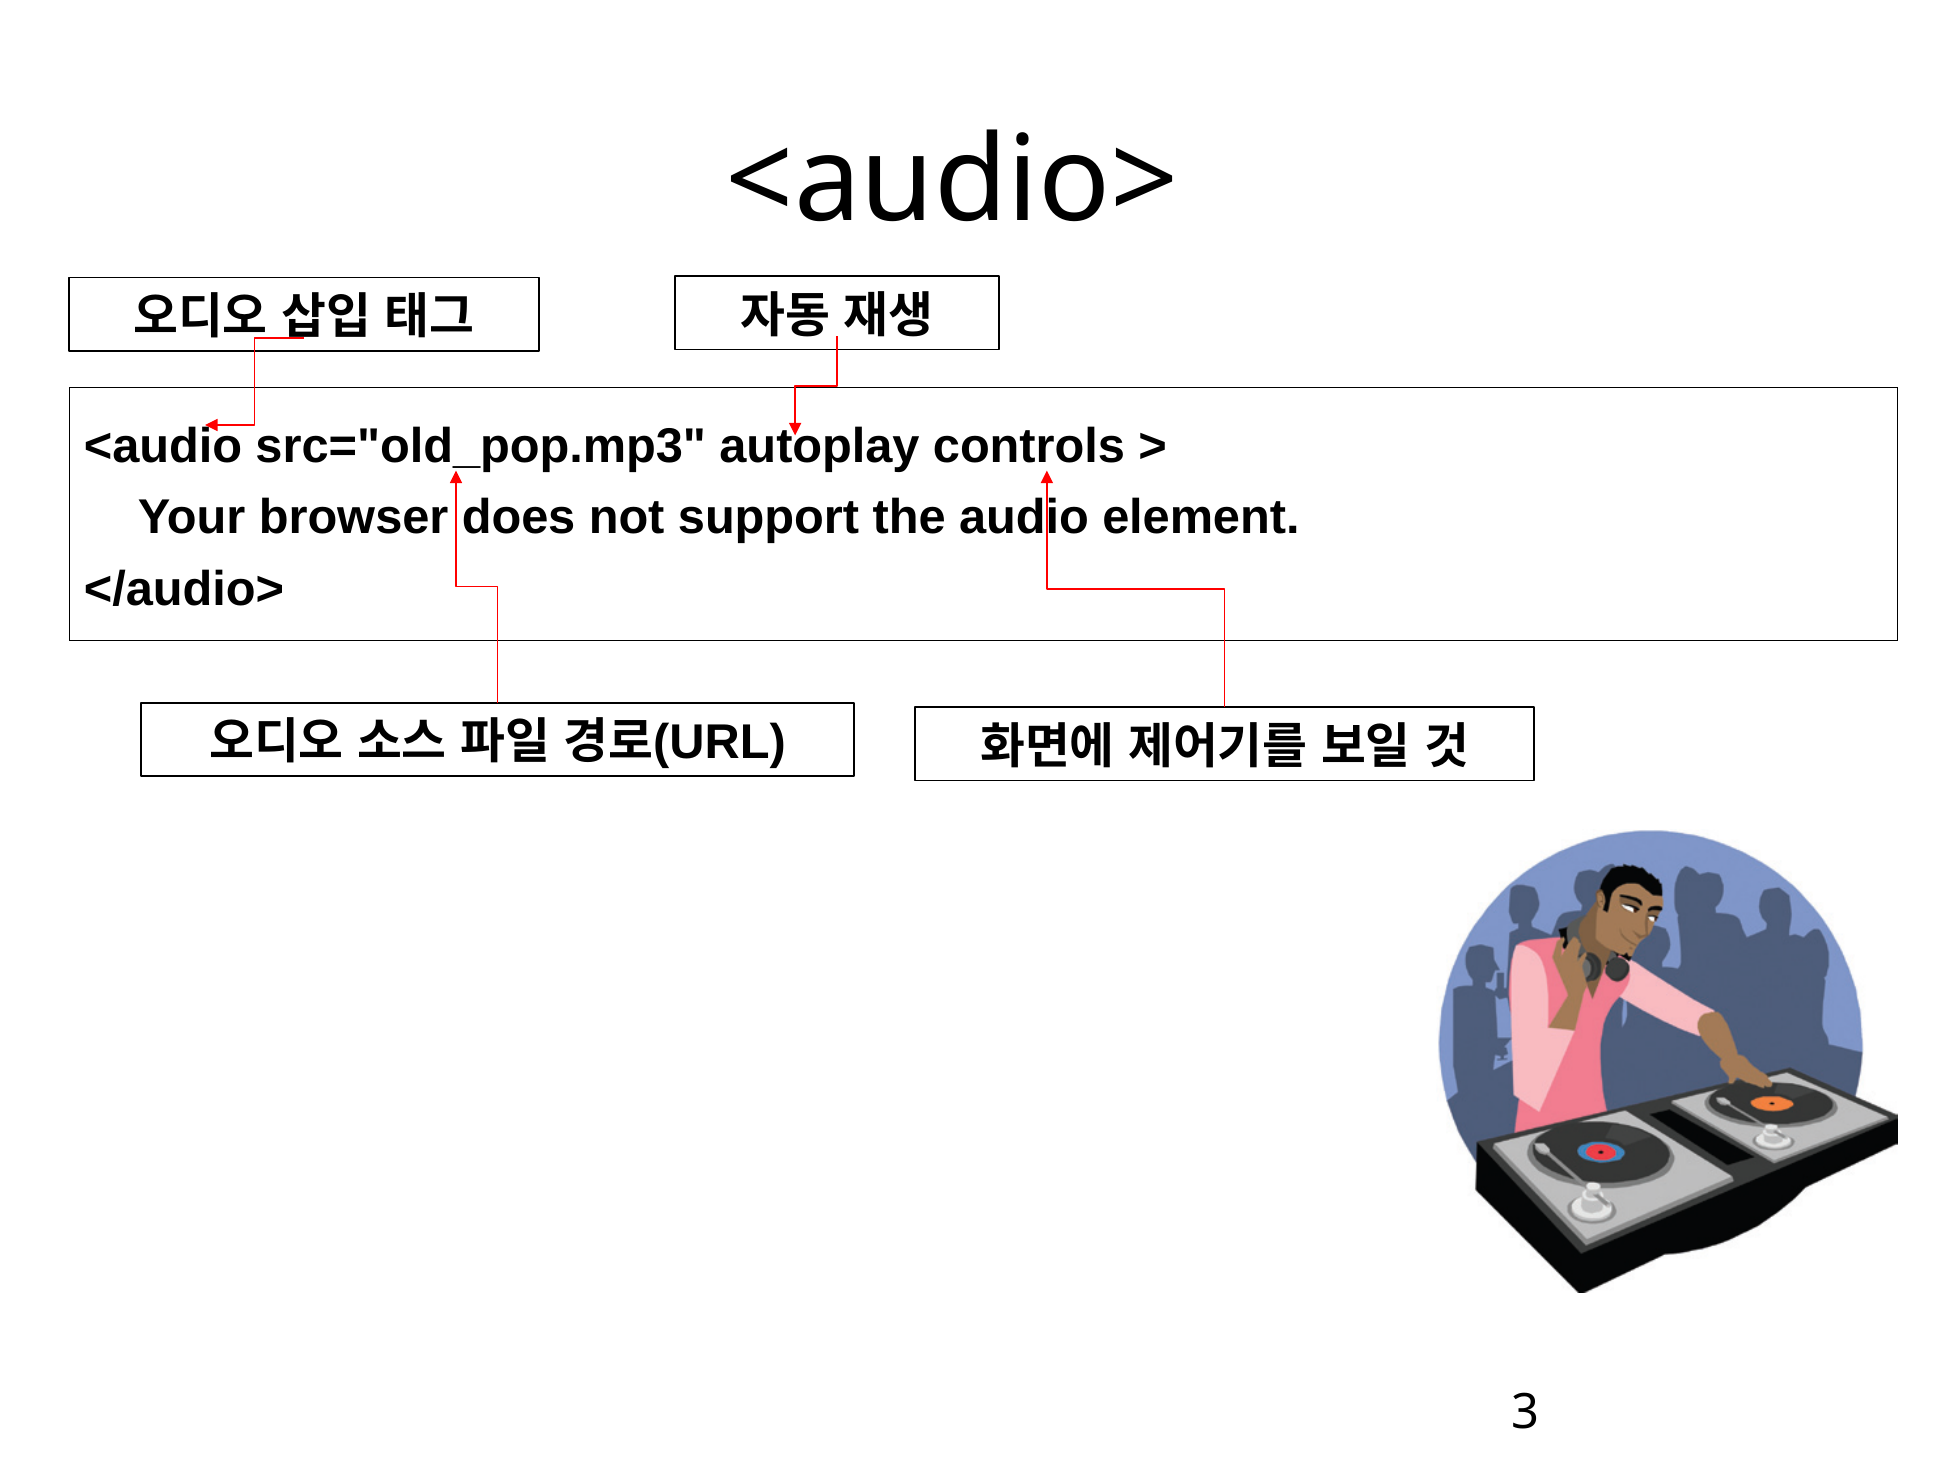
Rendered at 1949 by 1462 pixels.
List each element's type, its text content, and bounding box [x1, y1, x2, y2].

text_box 화면에 제어기를 보일 것 [915, 707, 1535, 781]
text_box 오디오 소스 파일 경로(URL) [140, 702, 854, 777]
list <audio src="old_pop.mp3" autoplay controls > Your browser does not support the audio element. </audio> [69, 387, 1898, 641]
slide_number <숫자> [1496, 1372, 1899, 1462]
picture [1436, 829, 1898, 1293]
title <audio> [156, 92, 1749, 255]
text_box 자동 재생 [674, 275, 1000, 350]
text_box 오디오 삽입 태그 [69, 277, 539, 351]
